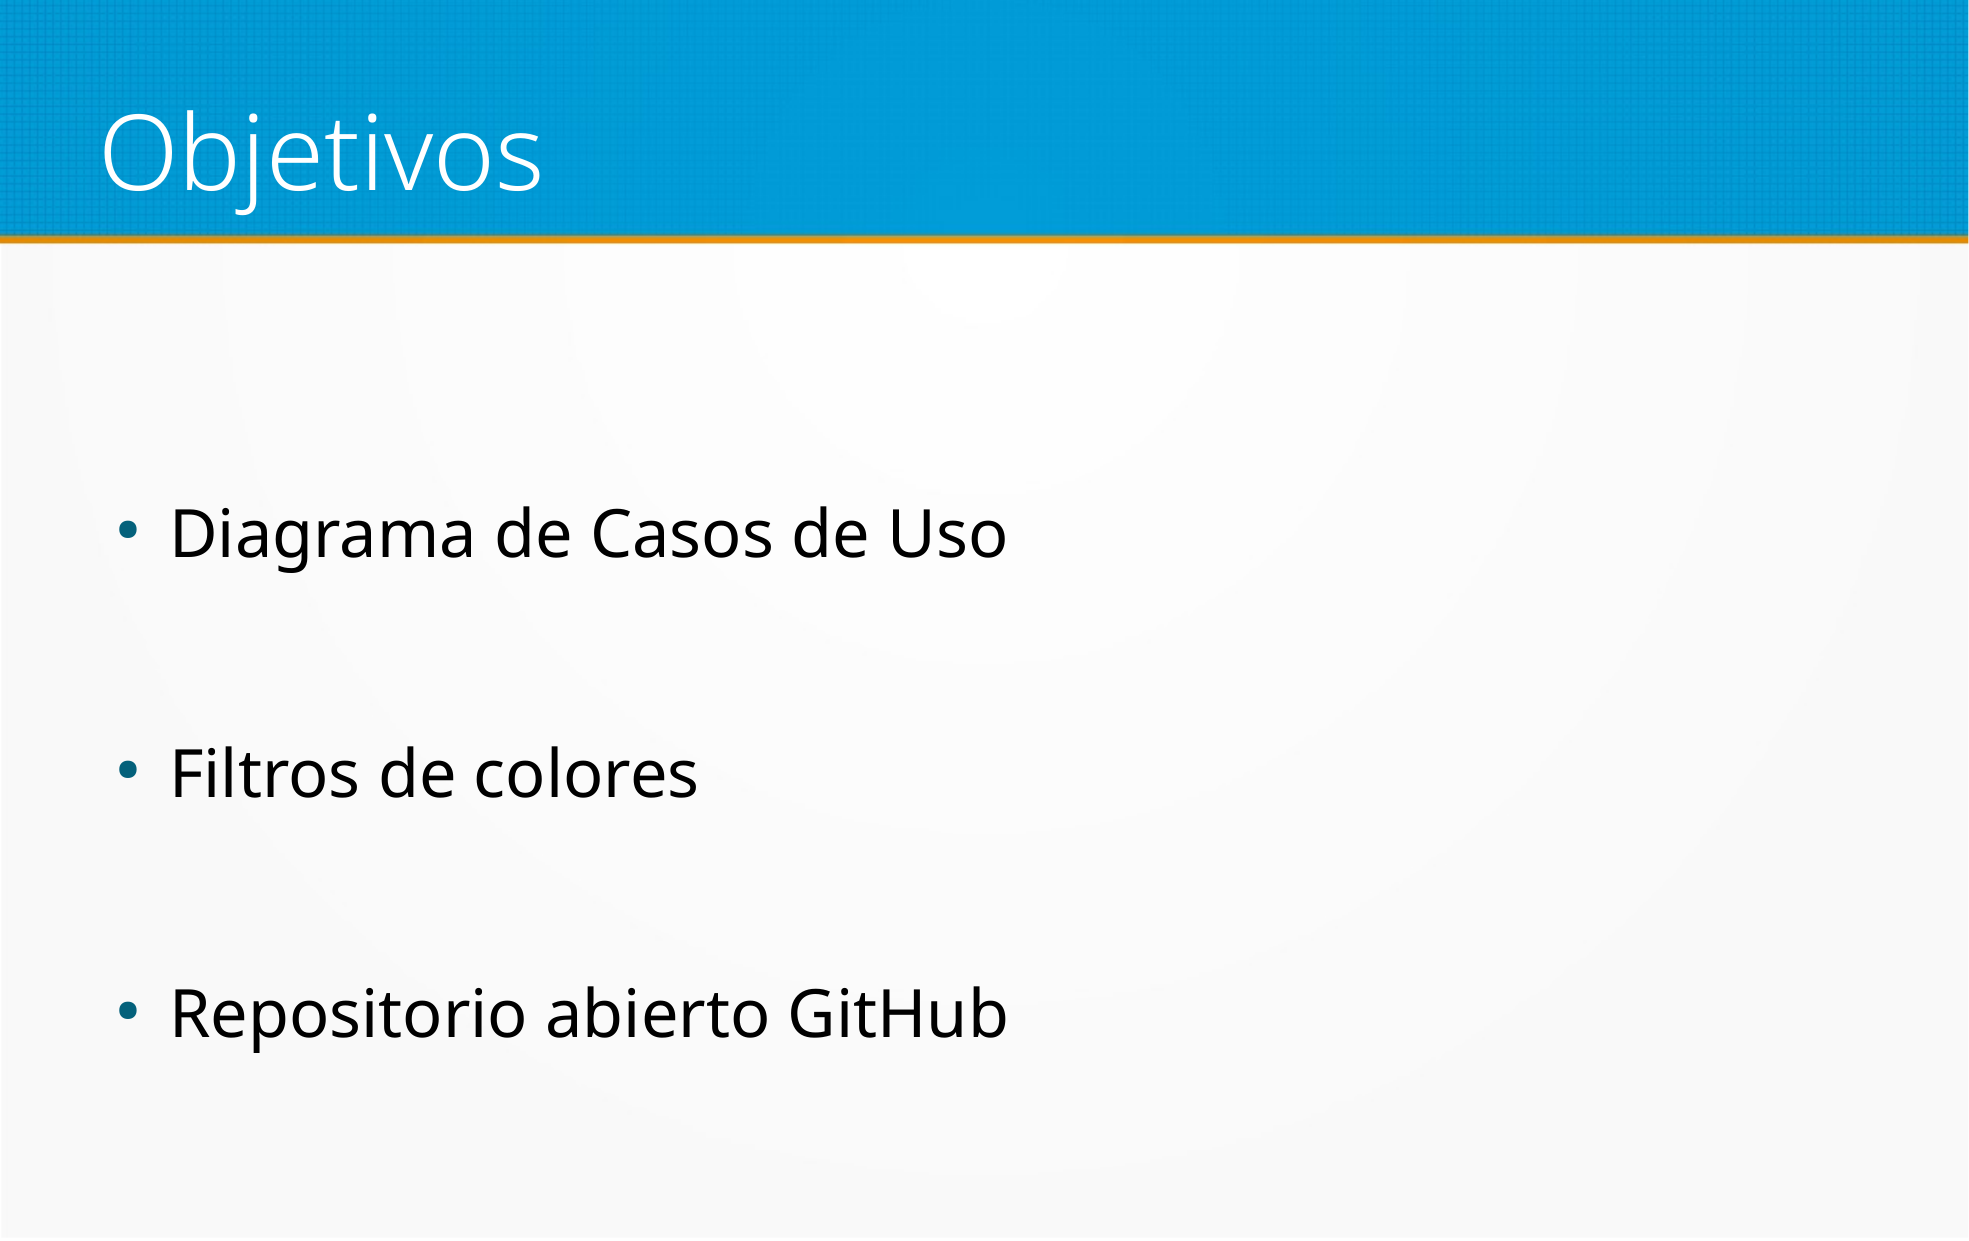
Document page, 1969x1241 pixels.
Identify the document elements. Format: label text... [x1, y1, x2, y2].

title Objetivos [98, 19, 1870, 227]
list Diagrama de Casos de Uso Filtros de colores Repositorio abierto GitHub [98, 366, 1861, 1081]
picture [0, 233, 1969, 1241]
